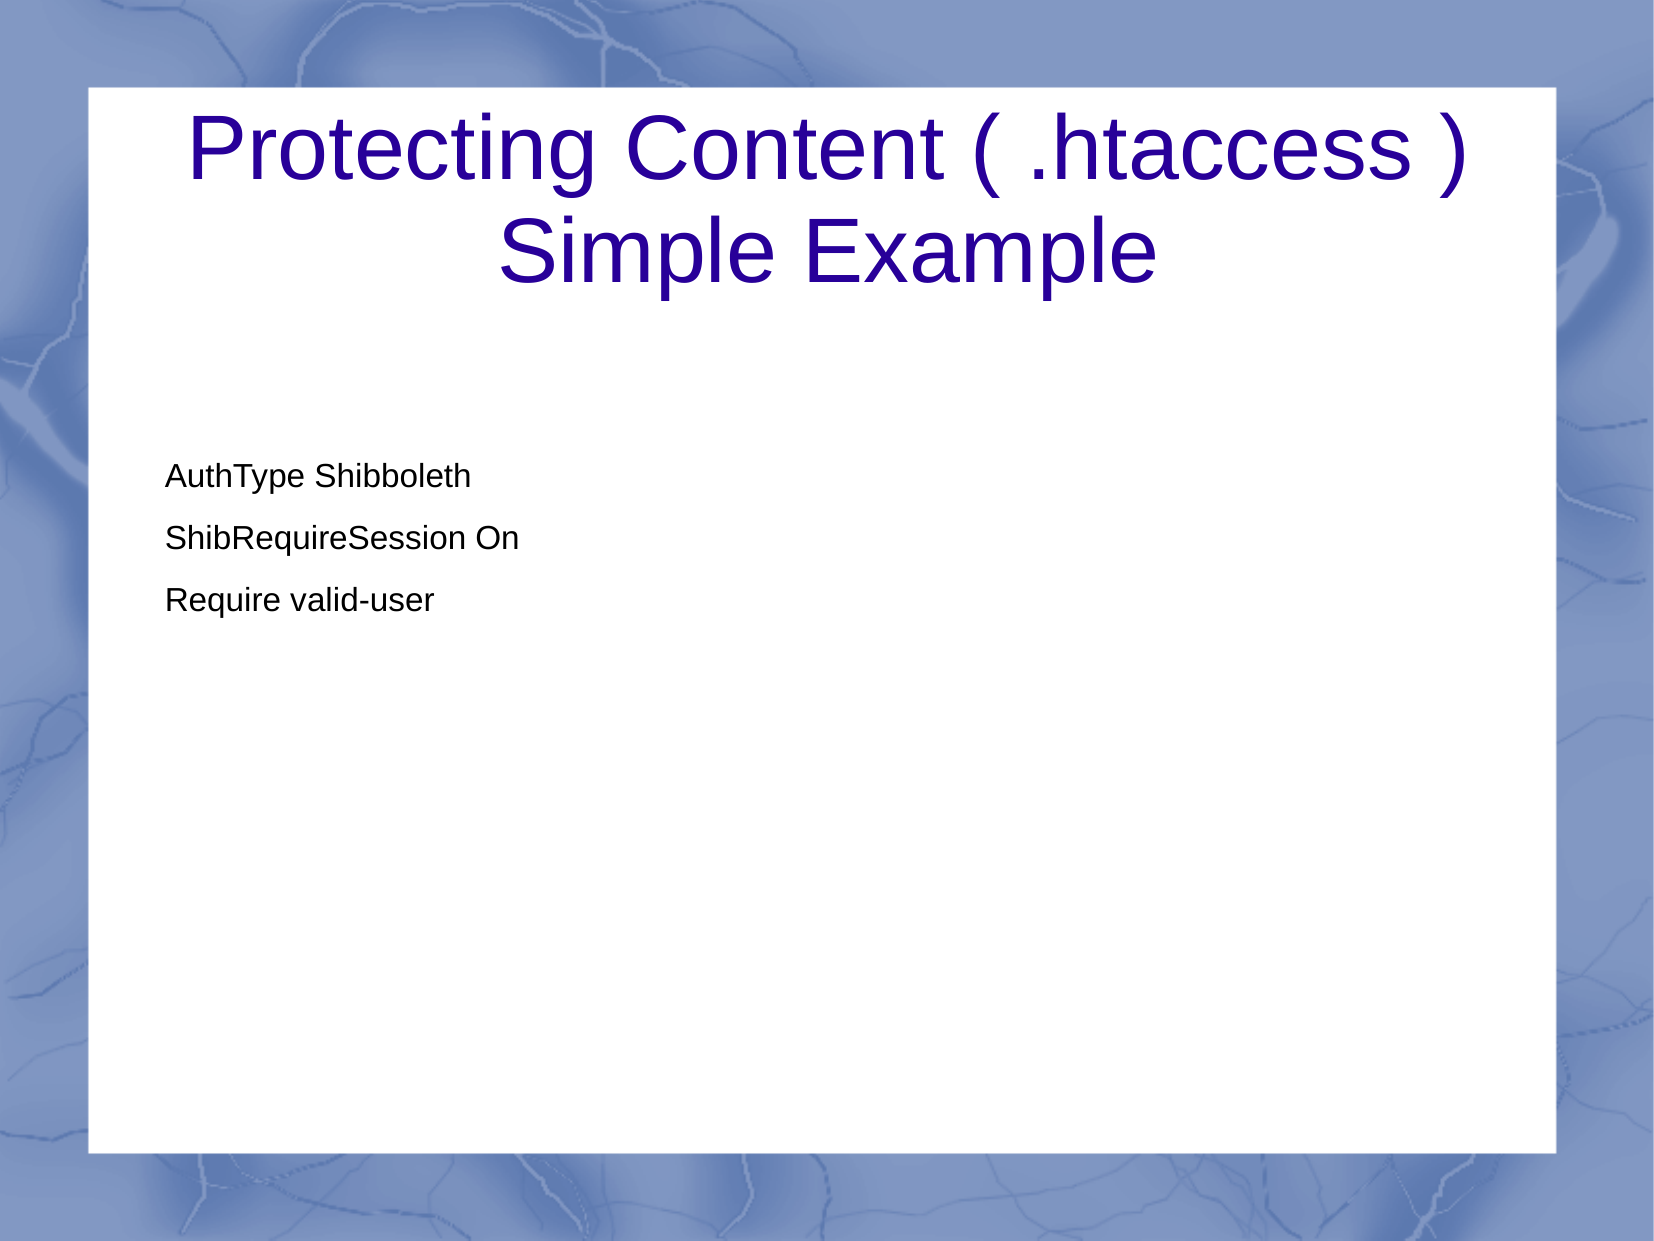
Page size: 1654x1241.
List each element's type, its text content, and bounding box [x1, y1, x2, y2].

text_box AuthType Shibboleth ShibRequireSession On Require valid-user [150, 450, 1463, 676]
title Protecting Content ( .htaccess ) Simple Example [120, 96, 1538, 302]
picture [0, 0, 1654, 1241]
